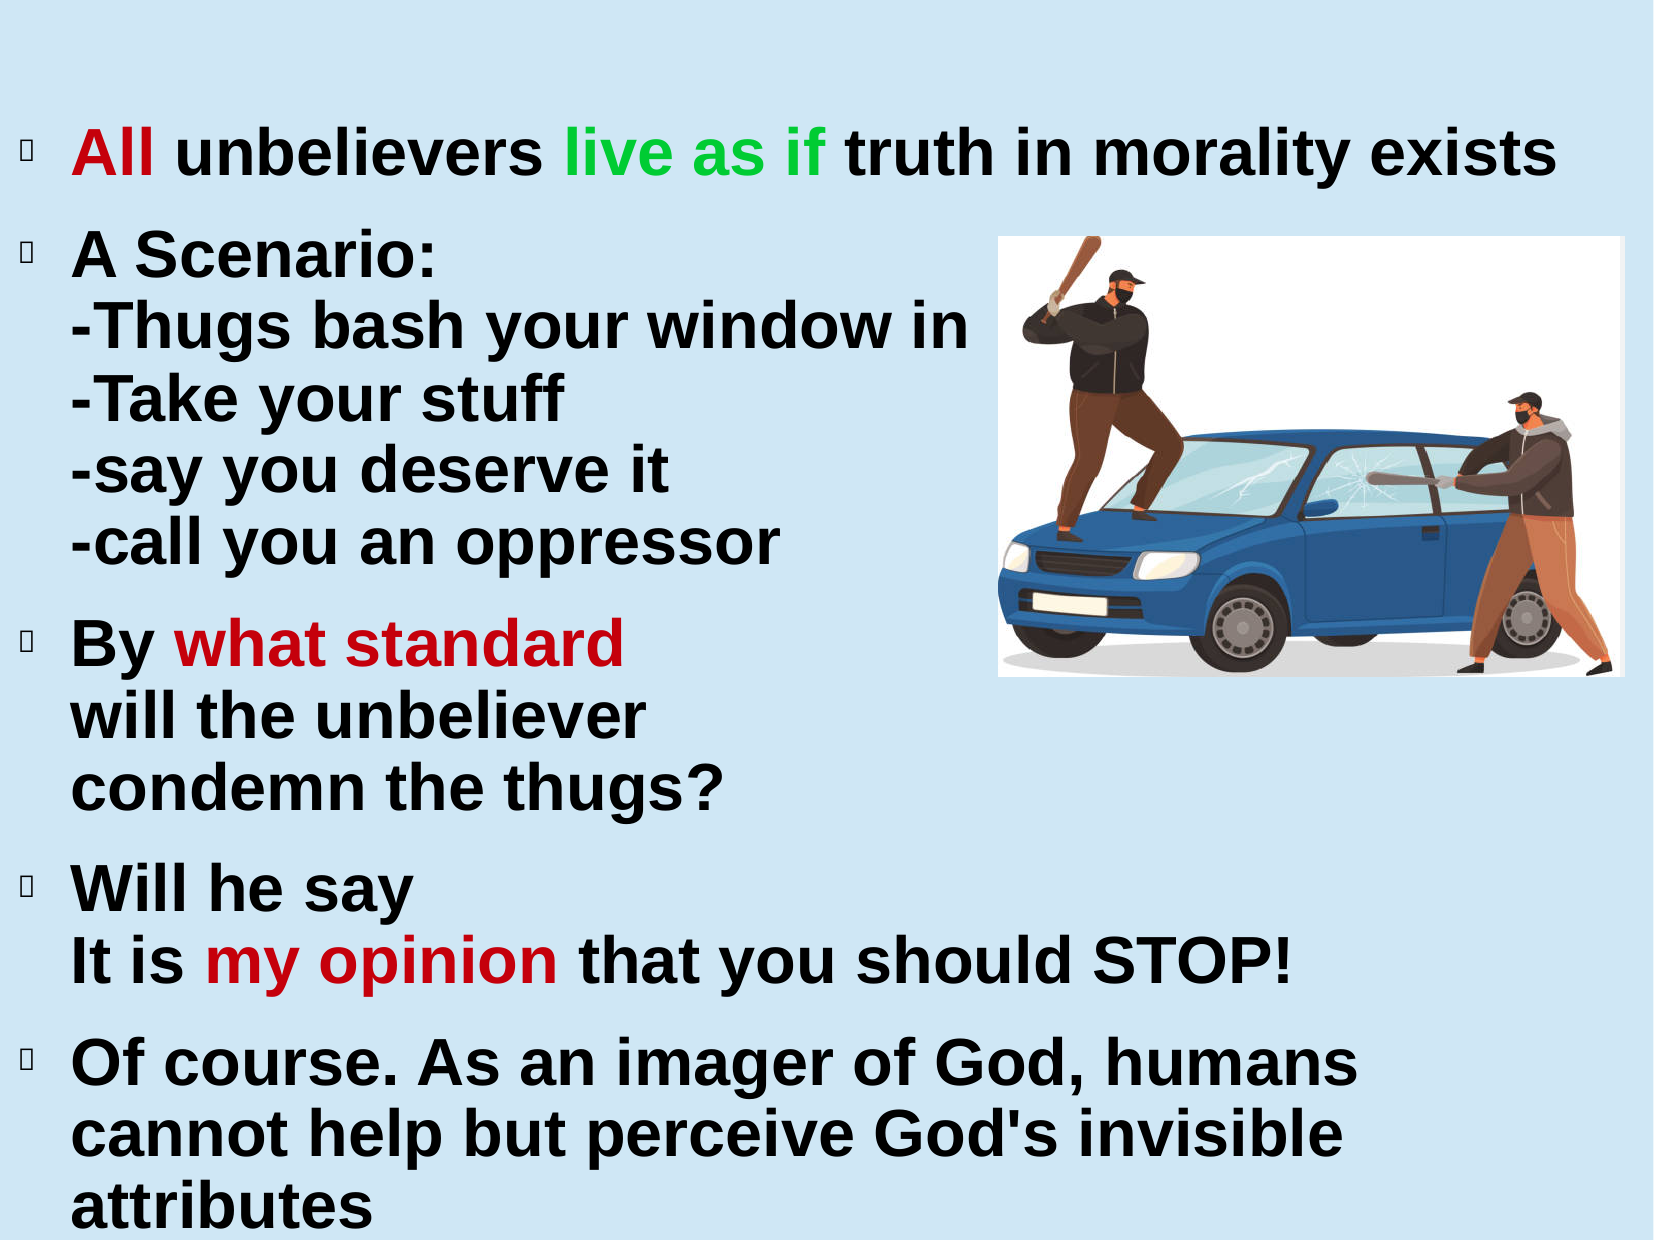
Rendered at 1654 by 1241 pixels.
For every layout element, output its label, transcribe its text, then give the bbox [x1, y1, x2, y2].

picture [998, 236, 1625, 677]
list All unbelievers live as if truth in morality exists A Scenario: -Thugs bash your window in -Take your stuff -say you deserve it -call you an oppressor By what standard will the unbeliever condemn the thugs? Will he say It is my opinion that you should STOP! Of course. As an imager of God, humans cannot help but perceive God's invisible attributes [0, 118, 1566, 272]
